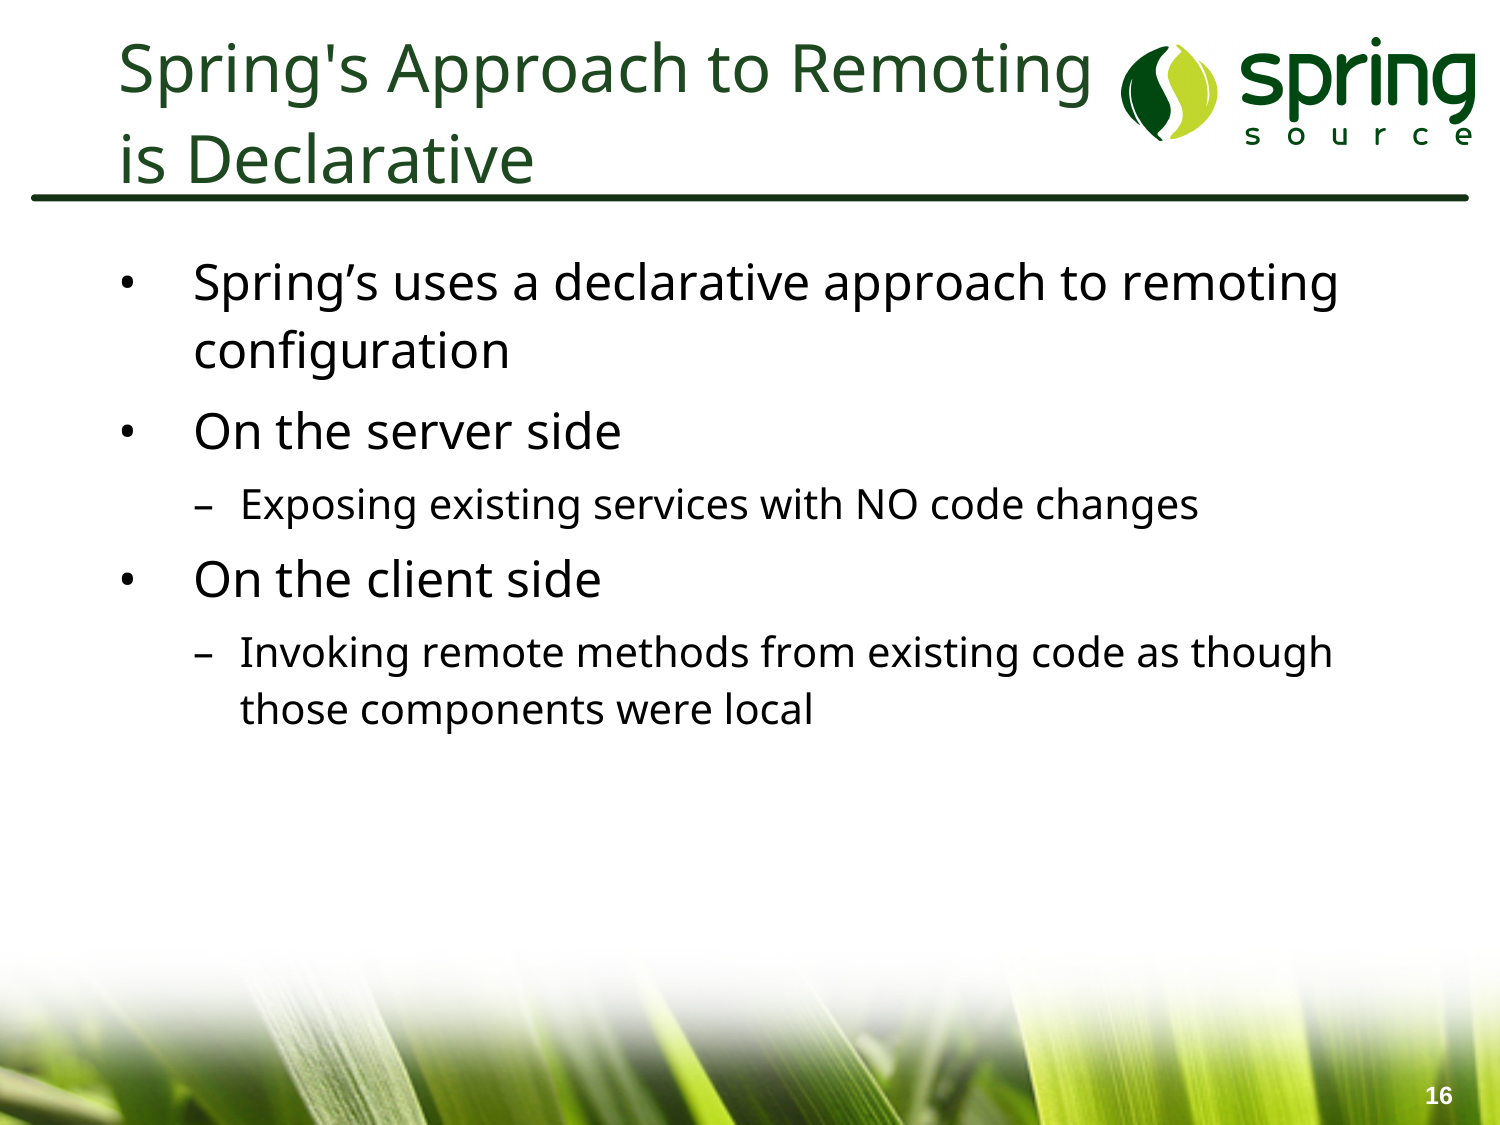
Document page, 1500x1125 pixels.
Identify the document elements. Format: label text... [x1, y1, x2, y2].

picture [0, 944, 1500, 1125]
picture [1136, 37, 1475, 145]
title Spring's Approach to Remoting is Declarative [103, 13, 1136, 191]
list Spring’s uses a declarative approach to remoting configuration On the server side Exposing existing services with NO code changes On the client side Invoking remote methods from existing code as though those components were local [103, 239, 1394, 903]
